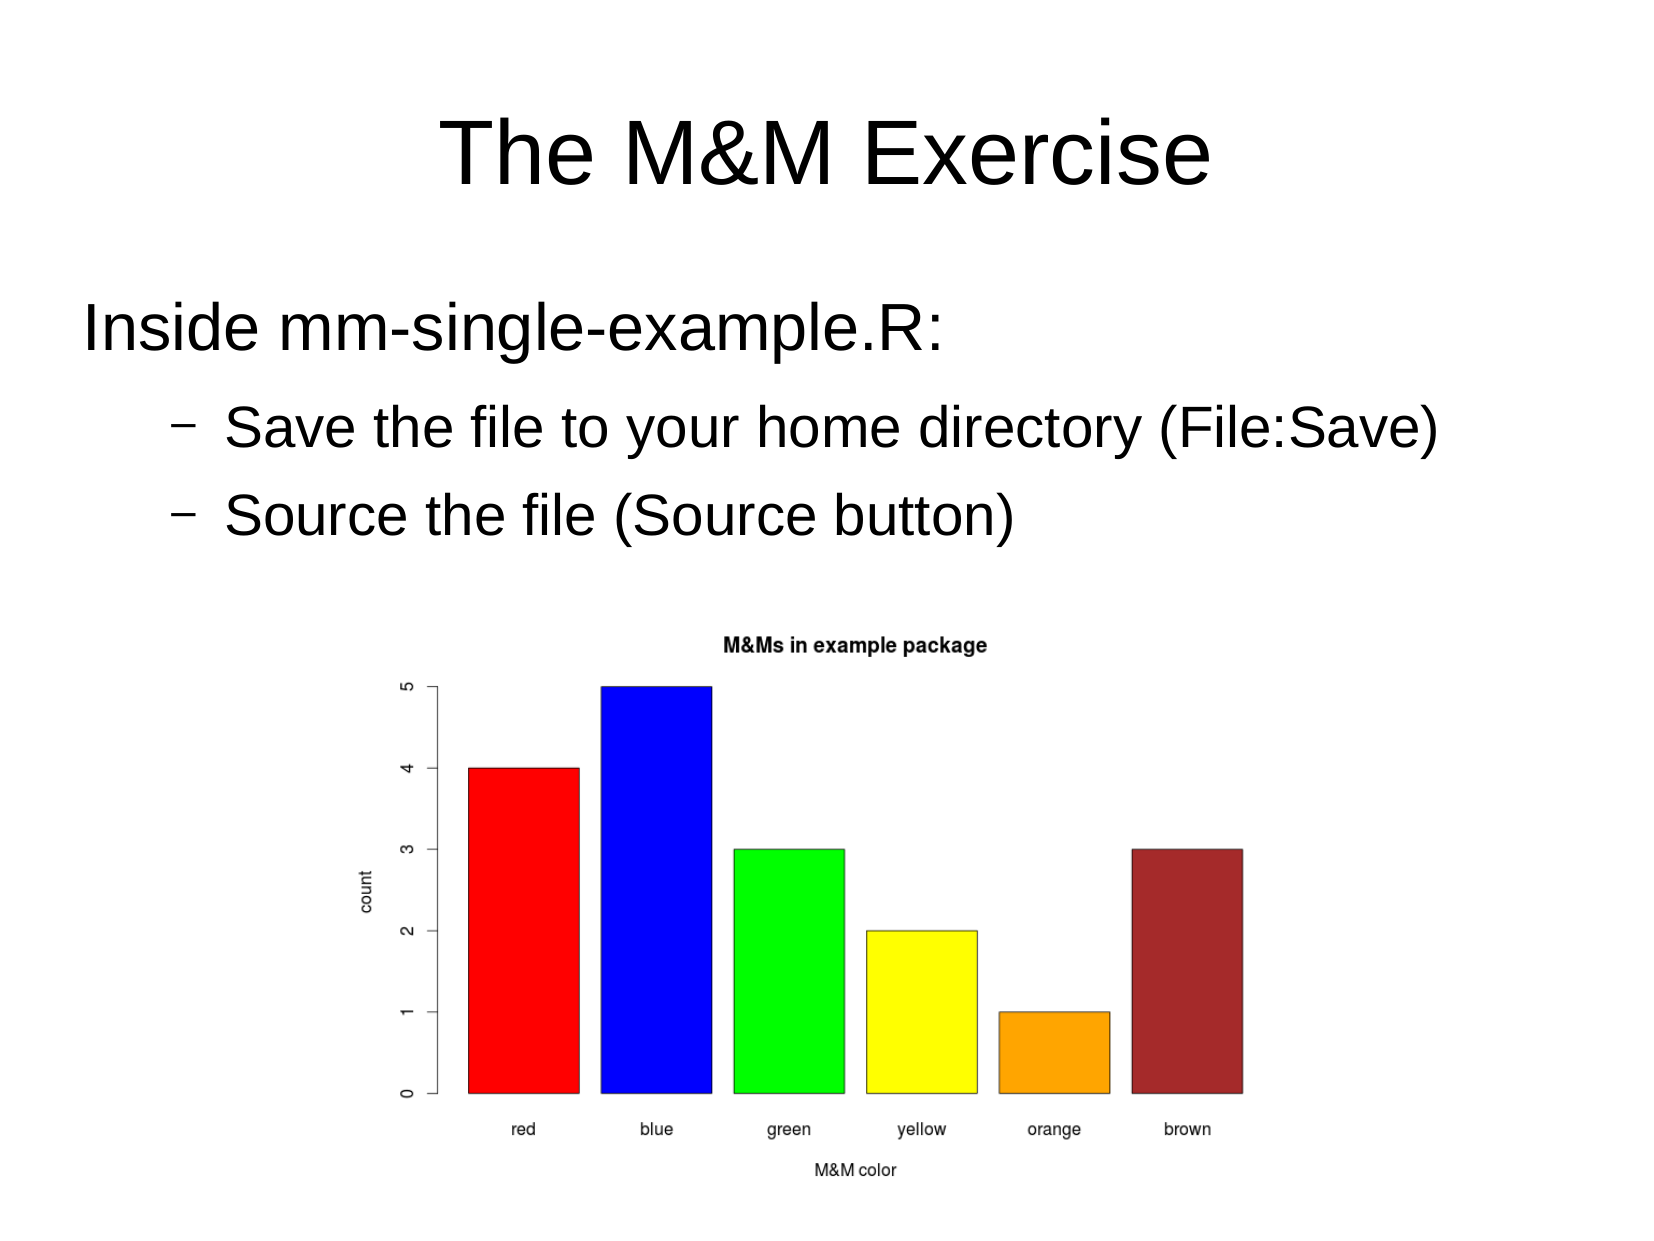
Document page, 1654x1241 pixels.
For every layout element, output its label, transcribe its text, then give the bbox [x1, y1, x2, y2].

picture [353, 602, 1317, 1203]
list Inside mm-single-example.R: Save the file to your home directory (File:Save) Source the file (Source button) [82, 290, 1591, 1201]
title The M&M Exercise [82, 49, 1571, 257]
